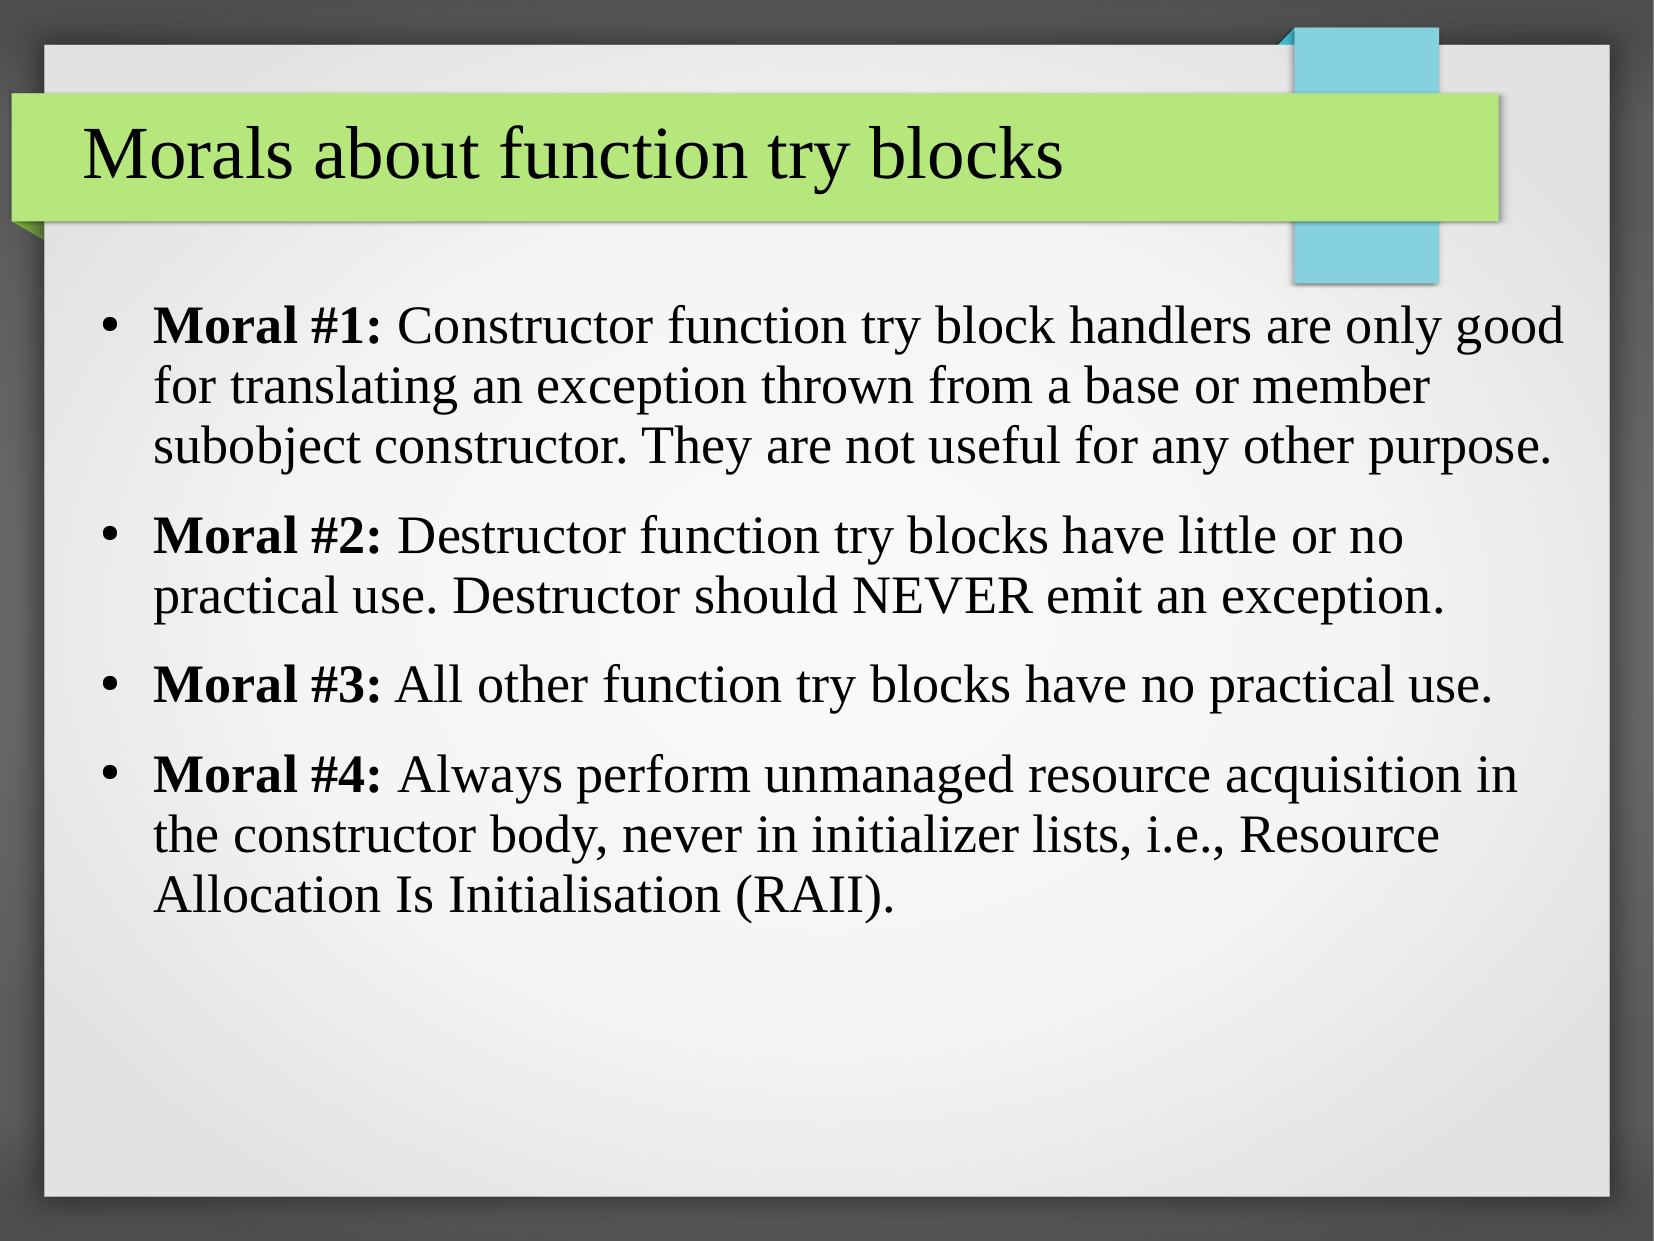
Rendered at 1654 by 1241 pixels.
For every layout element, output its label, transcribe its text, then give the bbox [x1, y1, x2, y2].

picture [0, 0, 1654, 1241]
title Morals about function try blocks [82, 94, 1264, 213]
list Moral #1: Constructor function try block handlers are only good for translating an exception thrown from a base or member subobject constructor. They are not useful for any other purpose. Moral #2: Destructor function try blocks have little or no practical use. Destructor should NEVER emit an exception. Moral #3: All other function try blocks have no practical use. Moral #4: Always perform unmanaged resource acquisition in the constructor body, never in initializer lists, i.e., Resource Allocation Is Initialisation (RAII). [82, 295, 1571, 1015]
